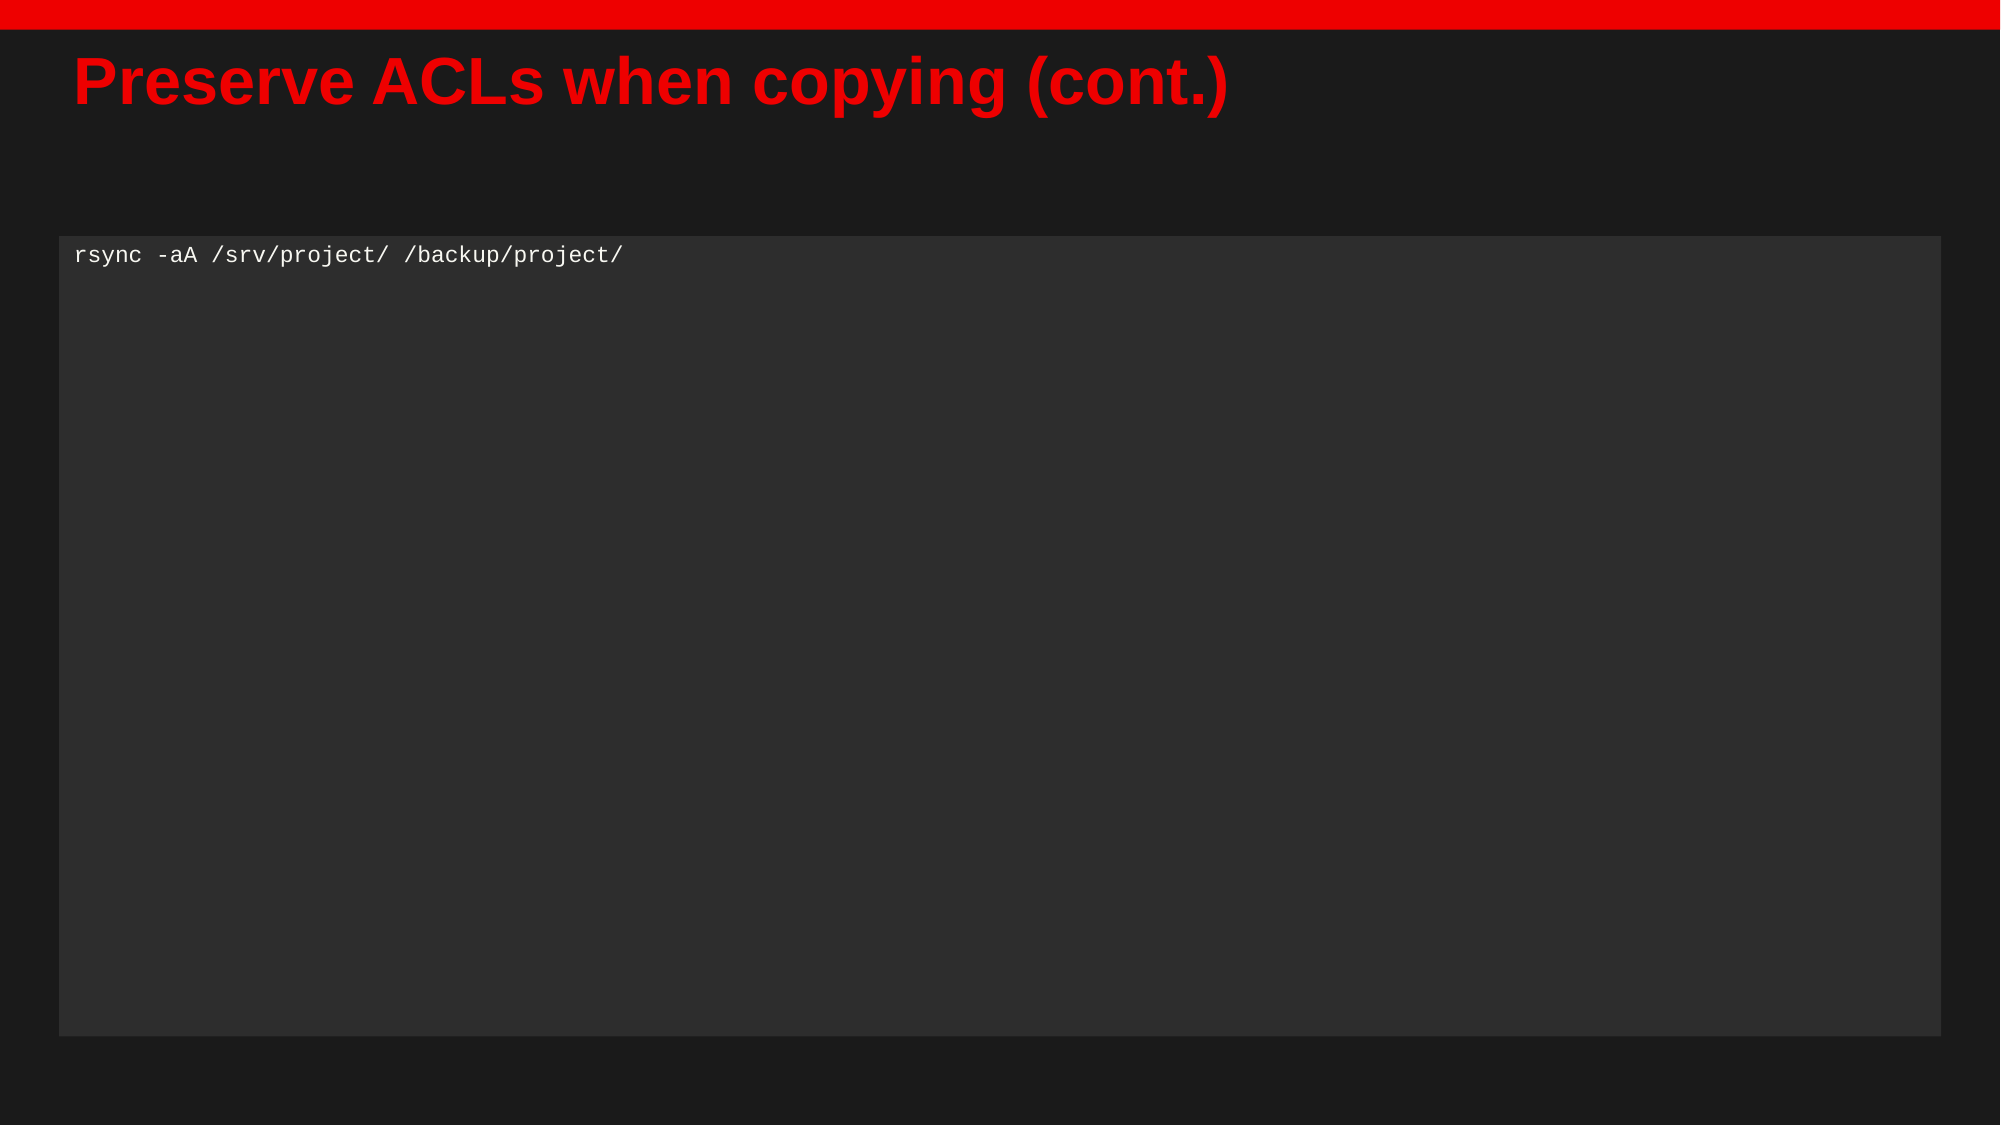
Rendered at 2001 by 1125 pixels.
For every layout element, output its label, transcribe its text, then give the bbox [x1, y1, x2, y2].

text_box Preserve ACLs when copying (cont.) [59, 36, 1942, 208]
text_box rsync -aA /srv/project/ /backup/project/ [59, 236, 1942, 1037]
text_box [0, 0, 2001, 30]
